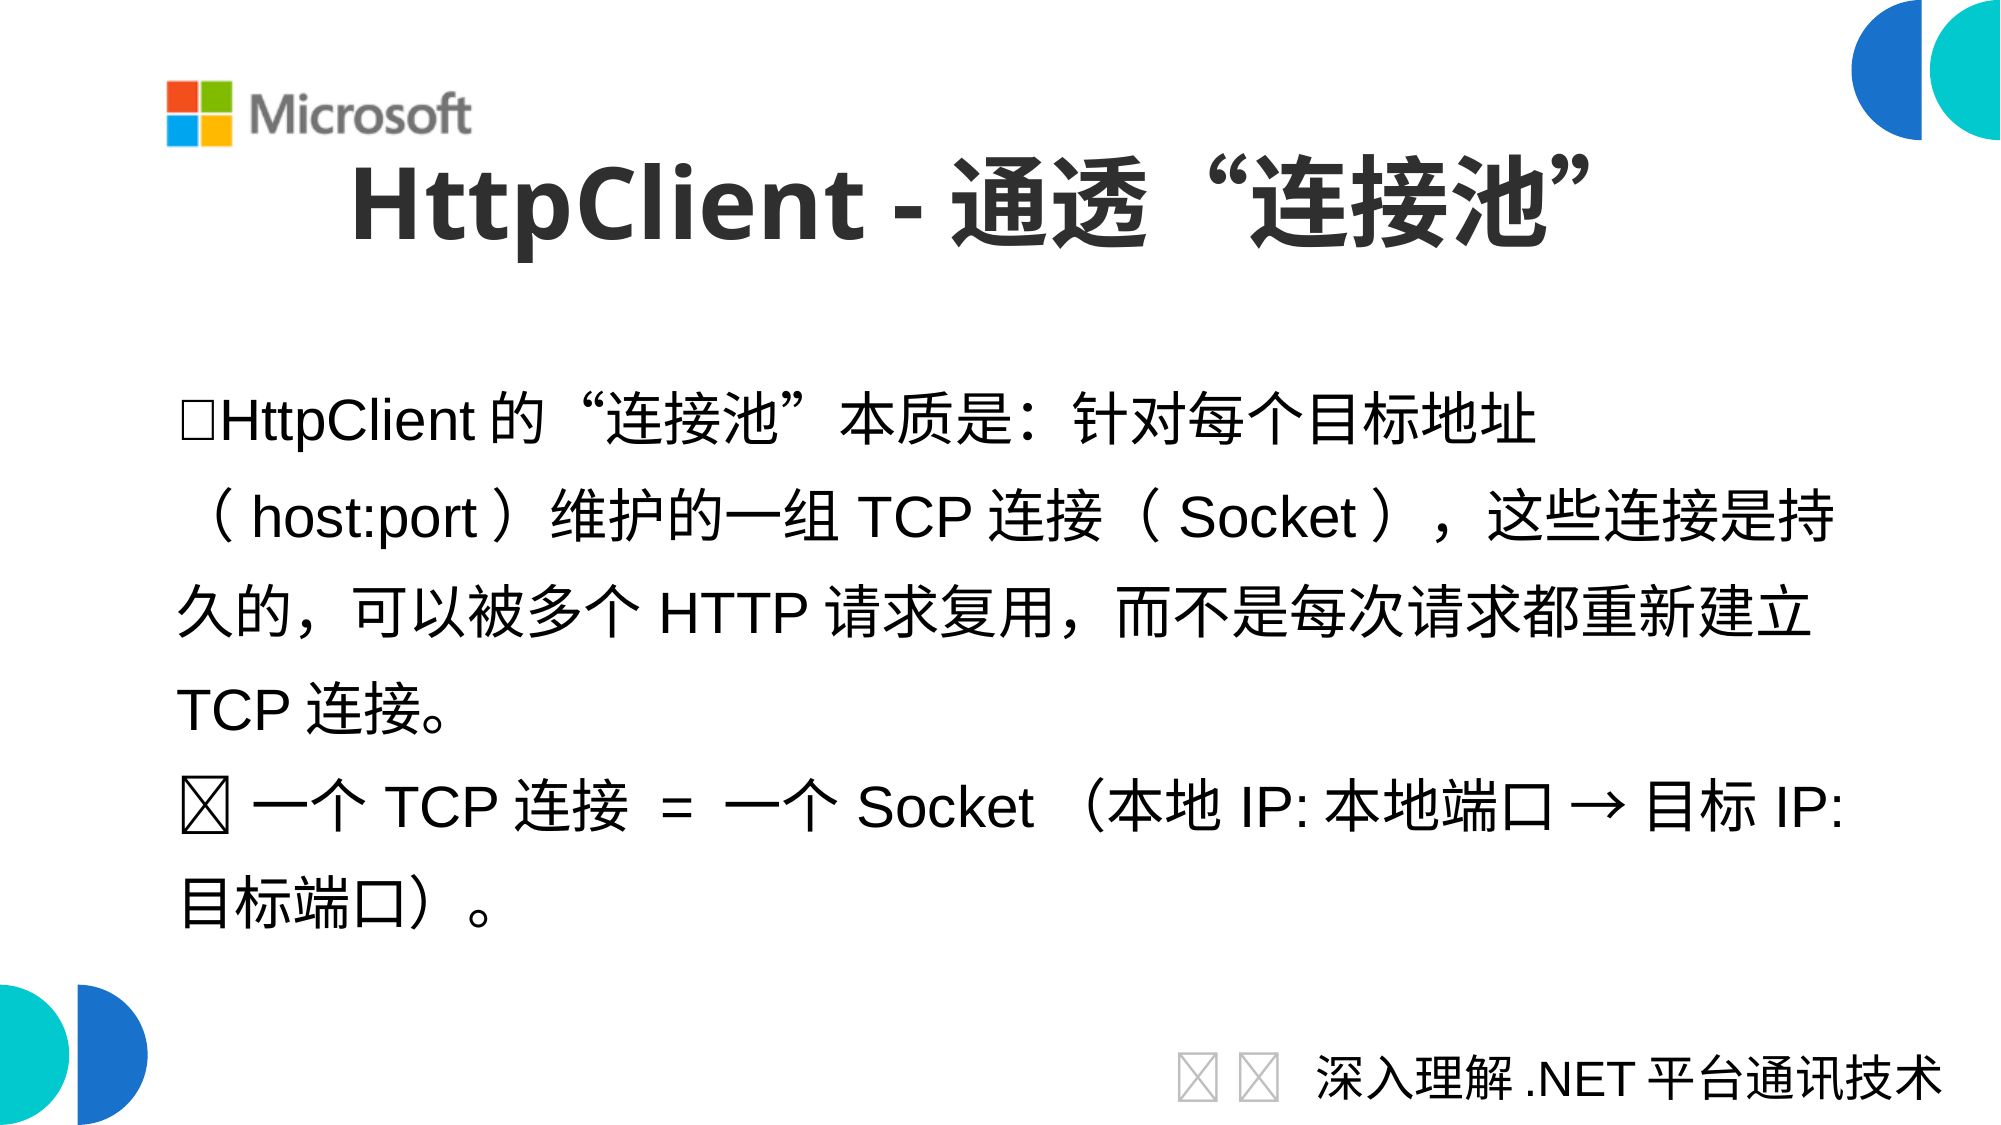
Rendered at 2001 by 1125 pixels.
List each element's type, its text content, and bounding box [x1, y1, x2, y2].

title HttpClient -通透“连接池” [137, 106, 1861, 292]
subtitle 🚀 🚀 深入理解.NET平台通讯技术 [1173, 1046, 1952, 1107]
text_box 🚀HttpClient的“连接池”本质是：针对每个目标地址（host:port）维护的一组TCP连接（Socket），这些连接是持久的，可以被多个HTTP请求复用，而不是每次请求都重新建立TCP连接。 🚀一个TCP连接 = 一个Socket（本地IP:本地端口 → 目标IP:目标端口）。 [161, 352, 1867, 982]
picture [85, 41, 552, 189]
